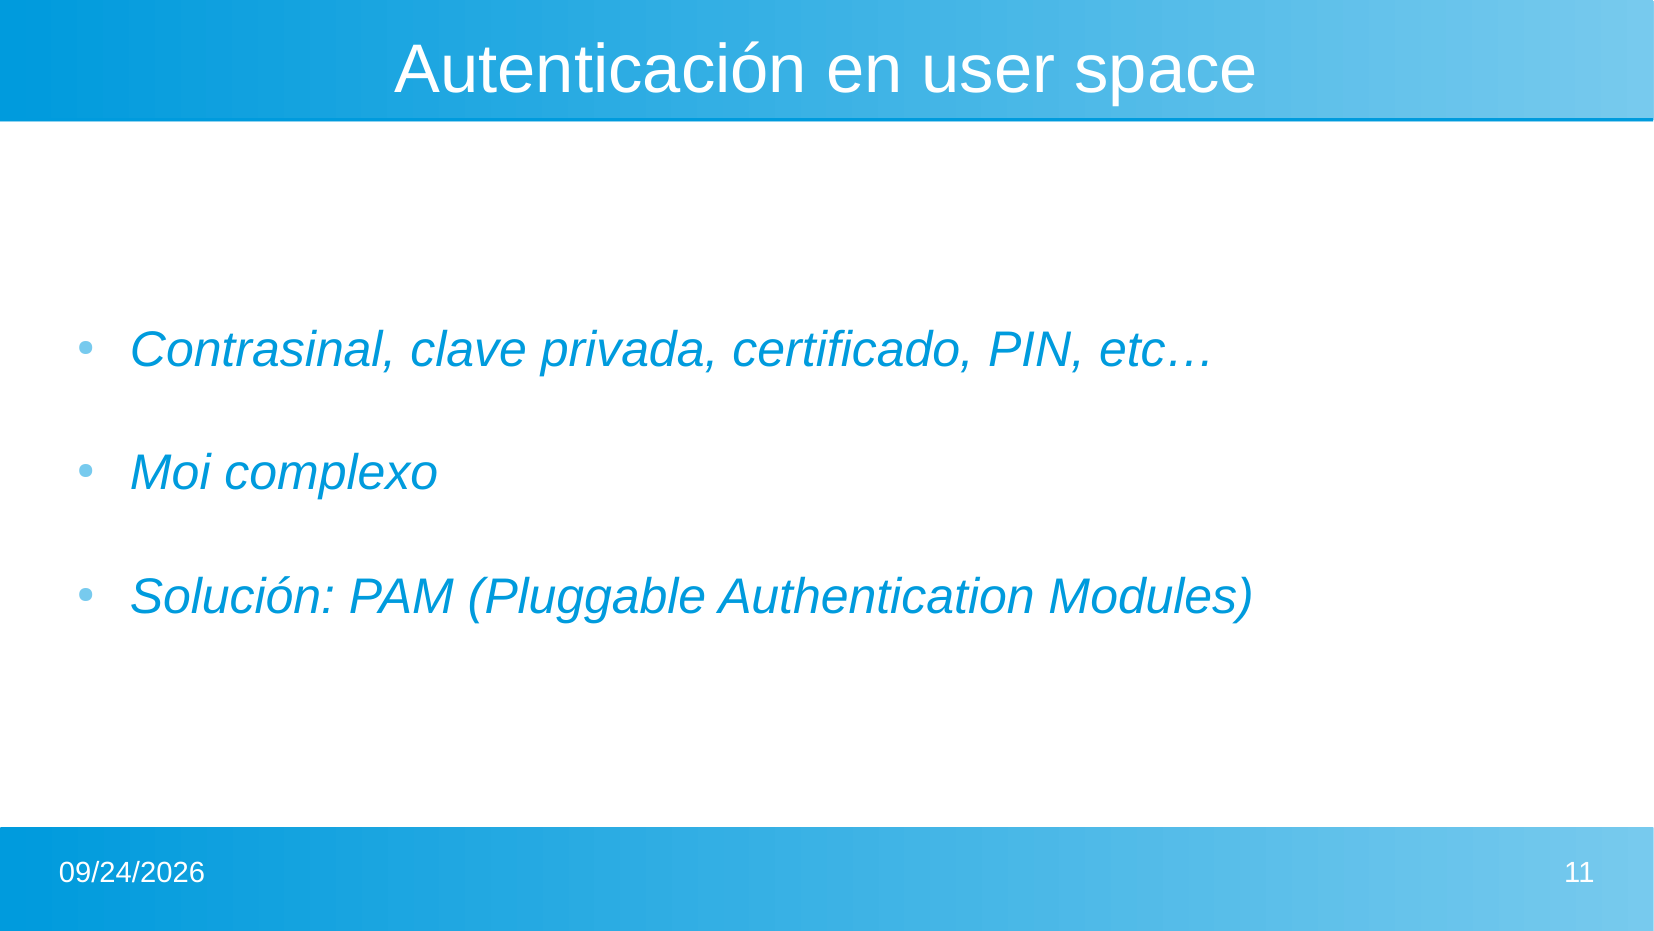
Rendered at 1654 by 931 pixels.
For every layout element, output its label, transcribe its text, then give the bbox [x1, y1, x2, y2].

list Contrasinal, clave privada, certificado, PIN, etc… Moi complexo Solución: PAM (Pluggable Authentication Modules) [59, 177, 1595, 768]
title Autenticación en user space [59, 29, 1595, 108]
